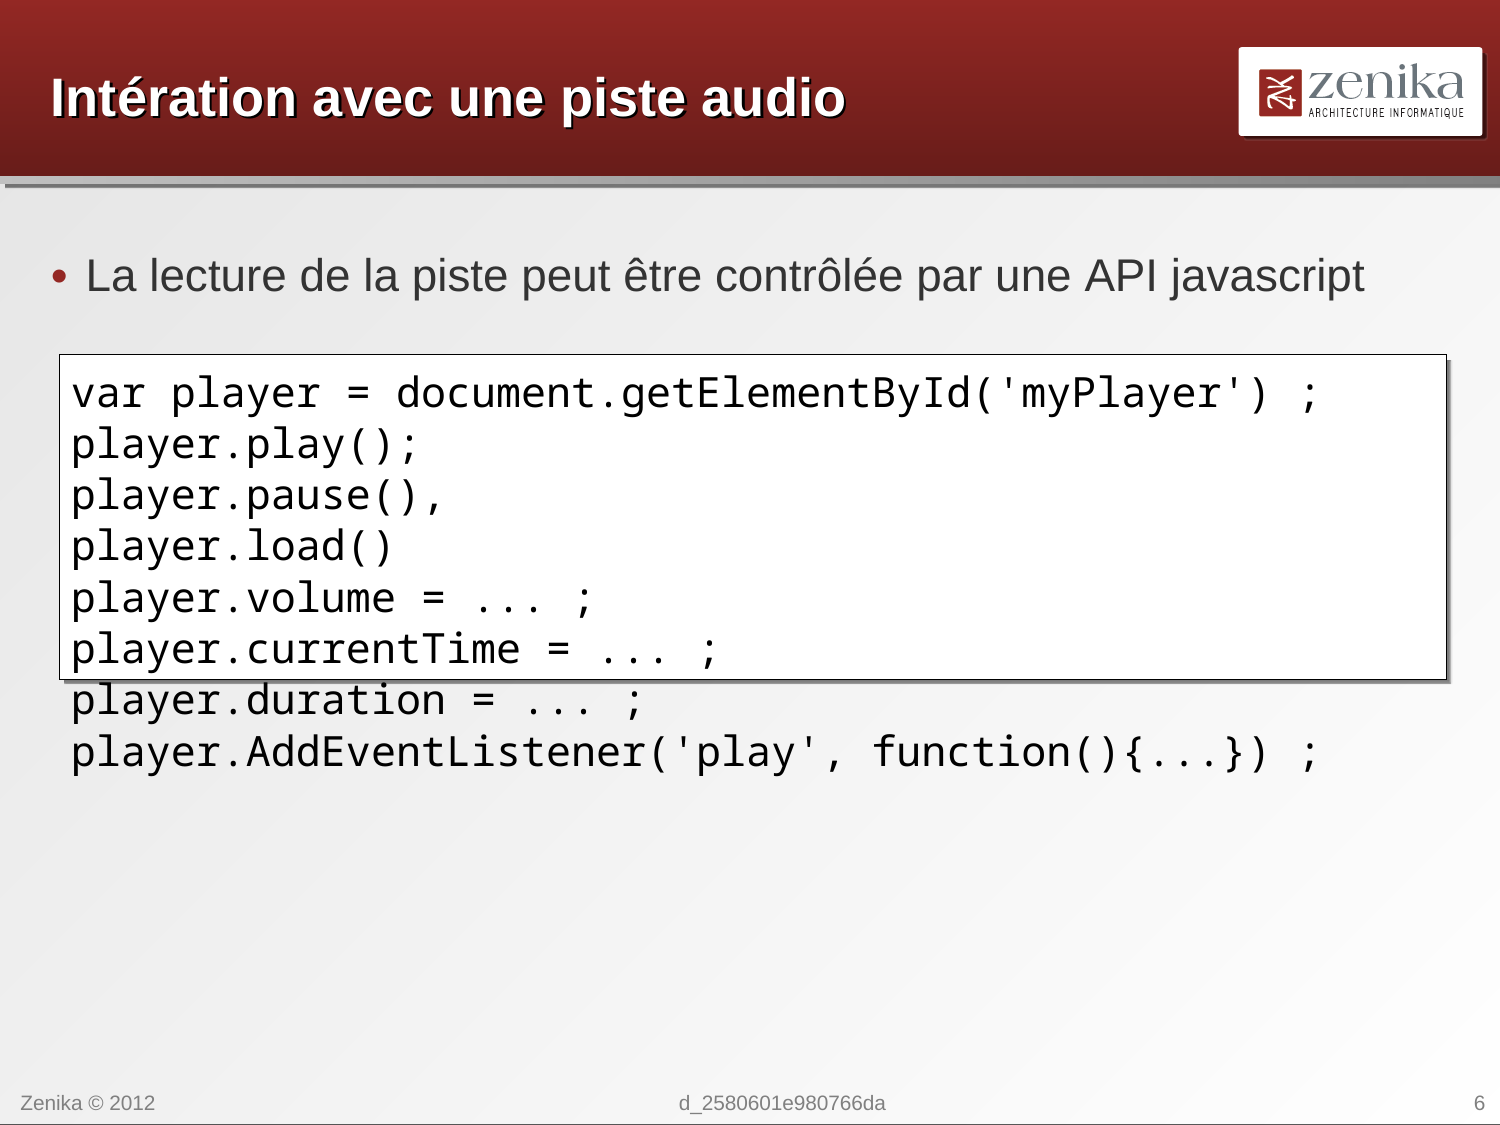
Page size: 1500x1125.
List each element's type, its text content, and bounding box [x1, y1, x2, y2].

text_box var player = document.getElementById('myPlayer') ; player.play(); player.pause(), player.load() player.volume = ... ; player.currentTime = ... ; player.duration = ... ; player.AddEventListener('play', function(){...}) ; [59, 354, 1447, 680]
list La lecture de la piste peut être contrôlée par une API javascript [50, 249, 1435, 1079]
picture [1257, 58, 1464, 125]
title Intération avec une piste audio [50, 15, 1206, 180]
